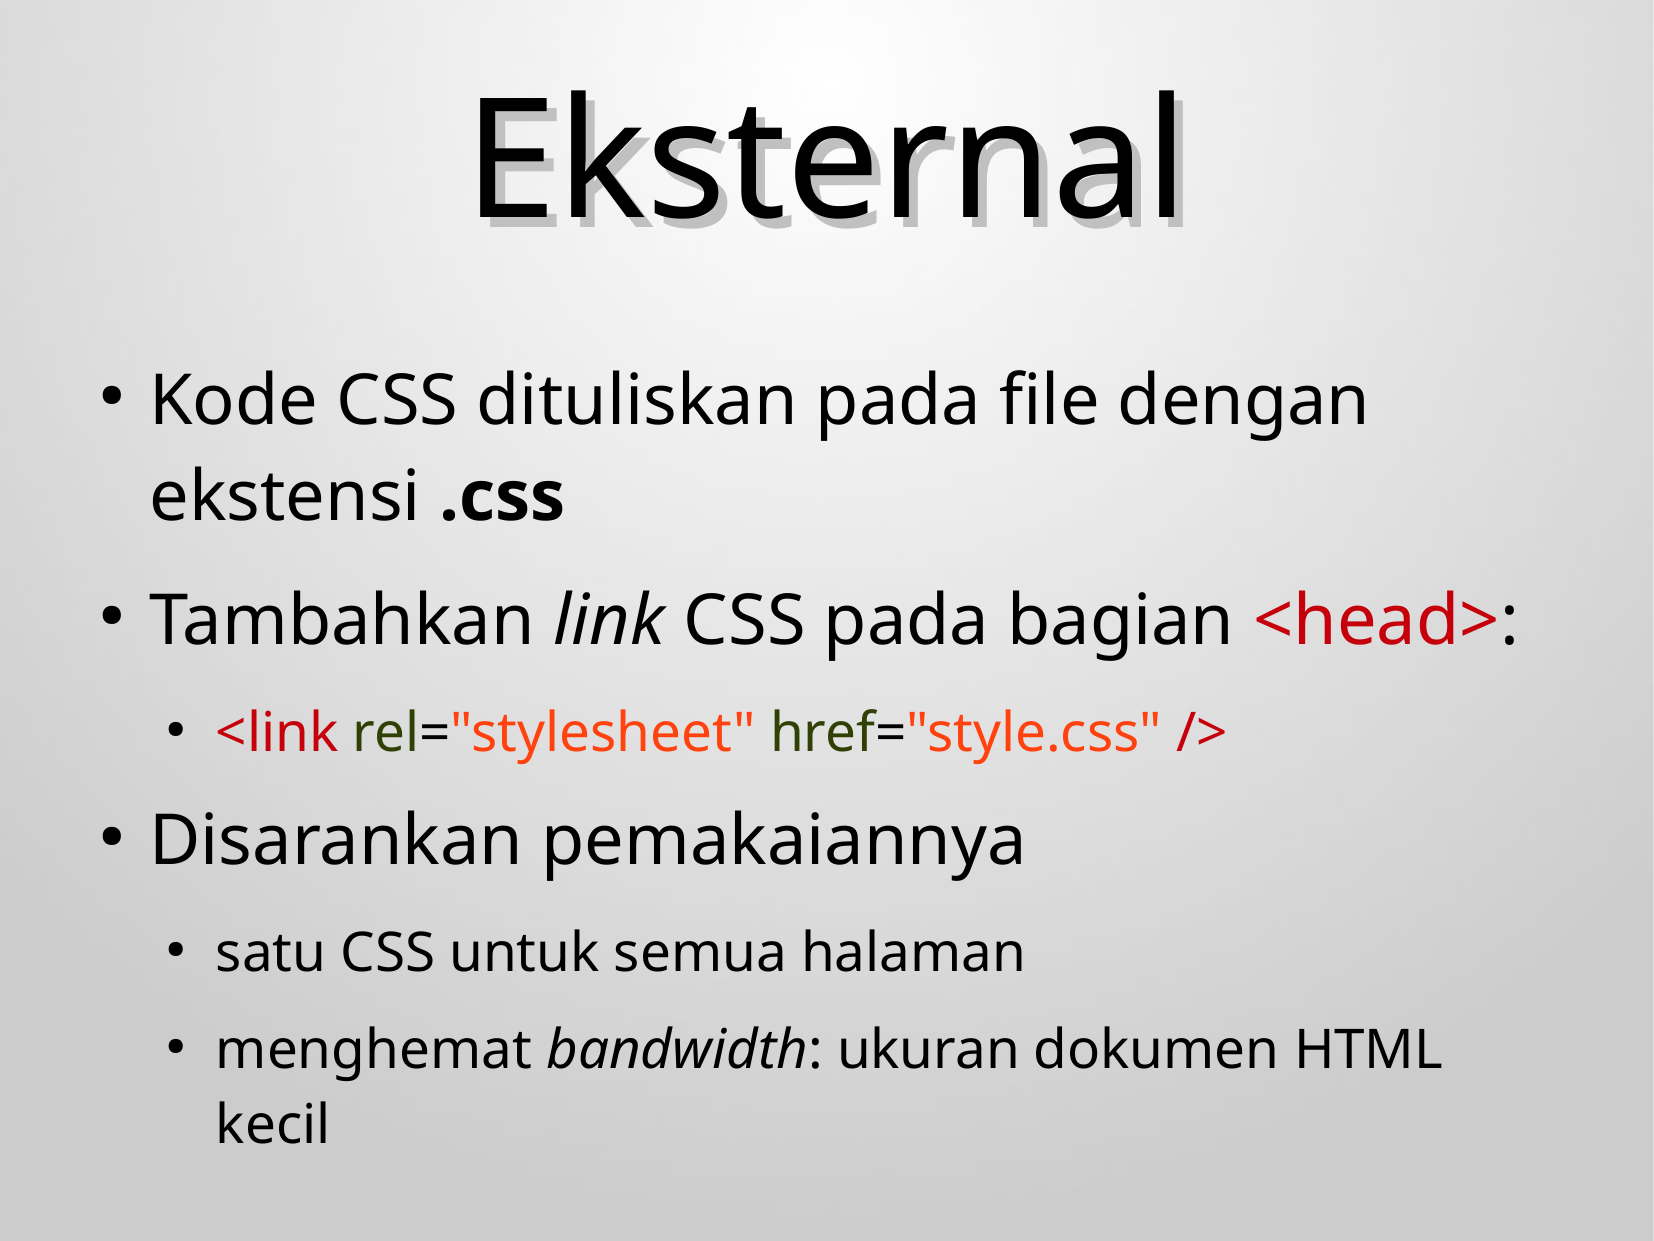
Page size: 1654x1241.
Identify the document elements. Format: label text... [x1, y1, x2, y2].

picture [0, 0, 1654, 1241]
title Eksternal [82, 49, 1571, 257]
list Kode CSS dituliskan pada file dengan ekstensi .css Tambahkan link CSS pada bagian <head>: <link rel="stylesheet" href="style.css" /> Disarankan pemakaiannya satu CSS untuk semua halaman menghemat bandwidth: ukuran dokumen HTML kecil [82, 349, 1571, 1168]
